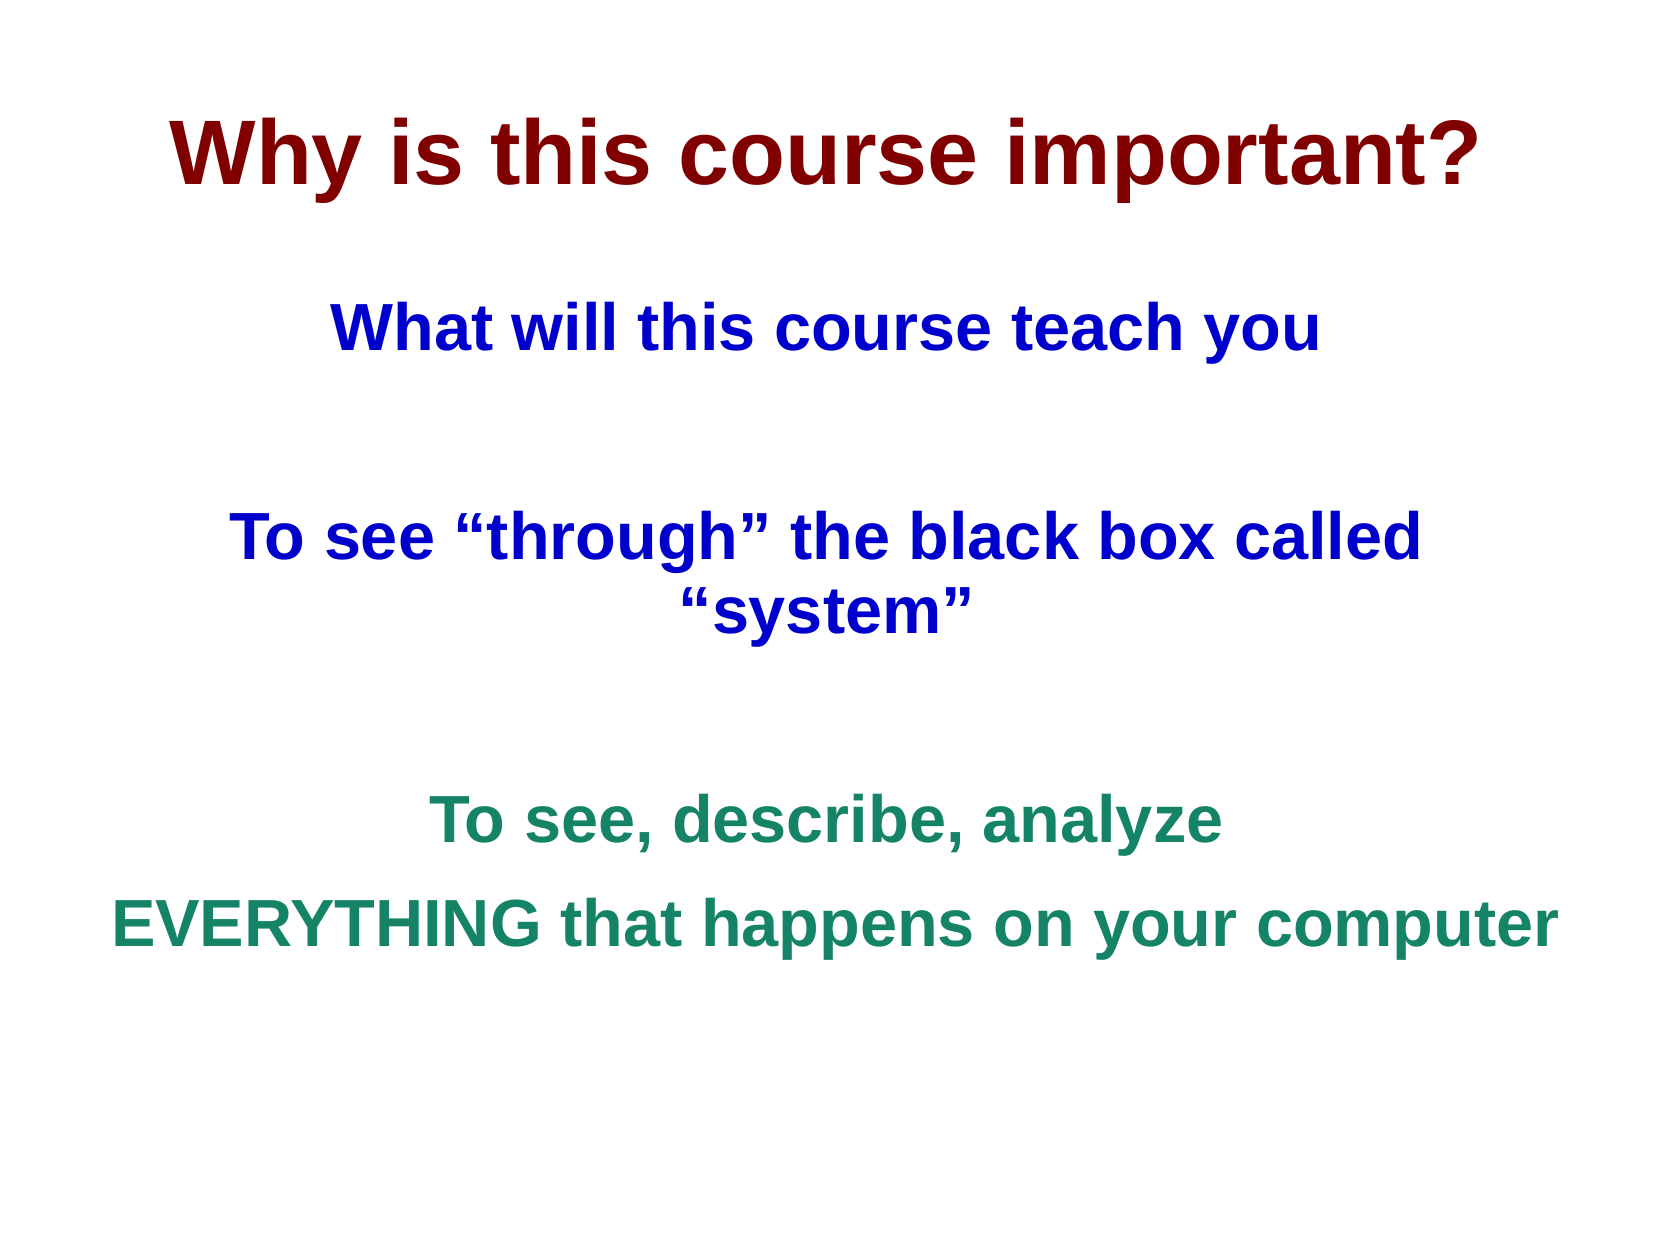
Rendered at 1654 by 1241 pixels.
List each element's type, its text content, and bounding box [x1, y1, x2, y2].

title Why is this course important? [82, 49, 1571, 257]
list What will this course teach you To see “through” the black box called “system” To see, describe, analyze EVERYTHING that happens on your computer [82, 290, 1571, 1010]
